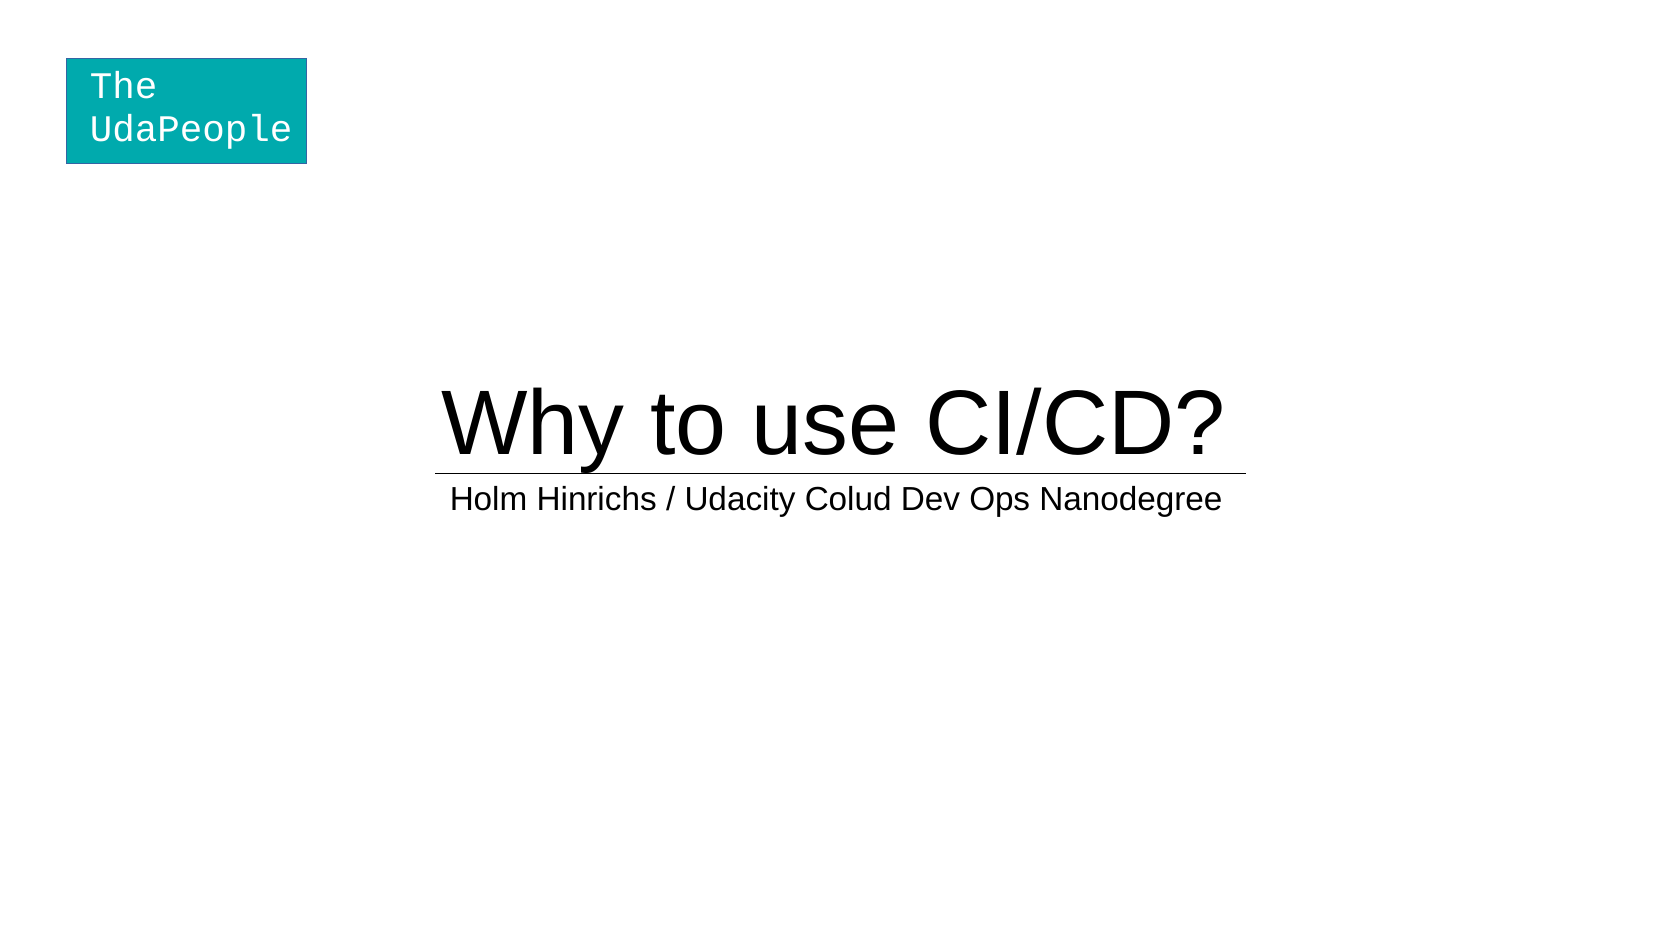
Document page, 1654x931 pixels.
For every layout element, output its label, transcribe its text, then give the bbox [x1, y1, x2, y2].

text_box Holm Hinrichs / Udacity Colud Dev Ops Nanodegree [435, 473, 1411, 526]
title Why to use CI/CD? [90, 345, 1579, 501]
text_box [66, 58, 307, 164]
text_box The UdaPeople [75, 60, 316, 201]
